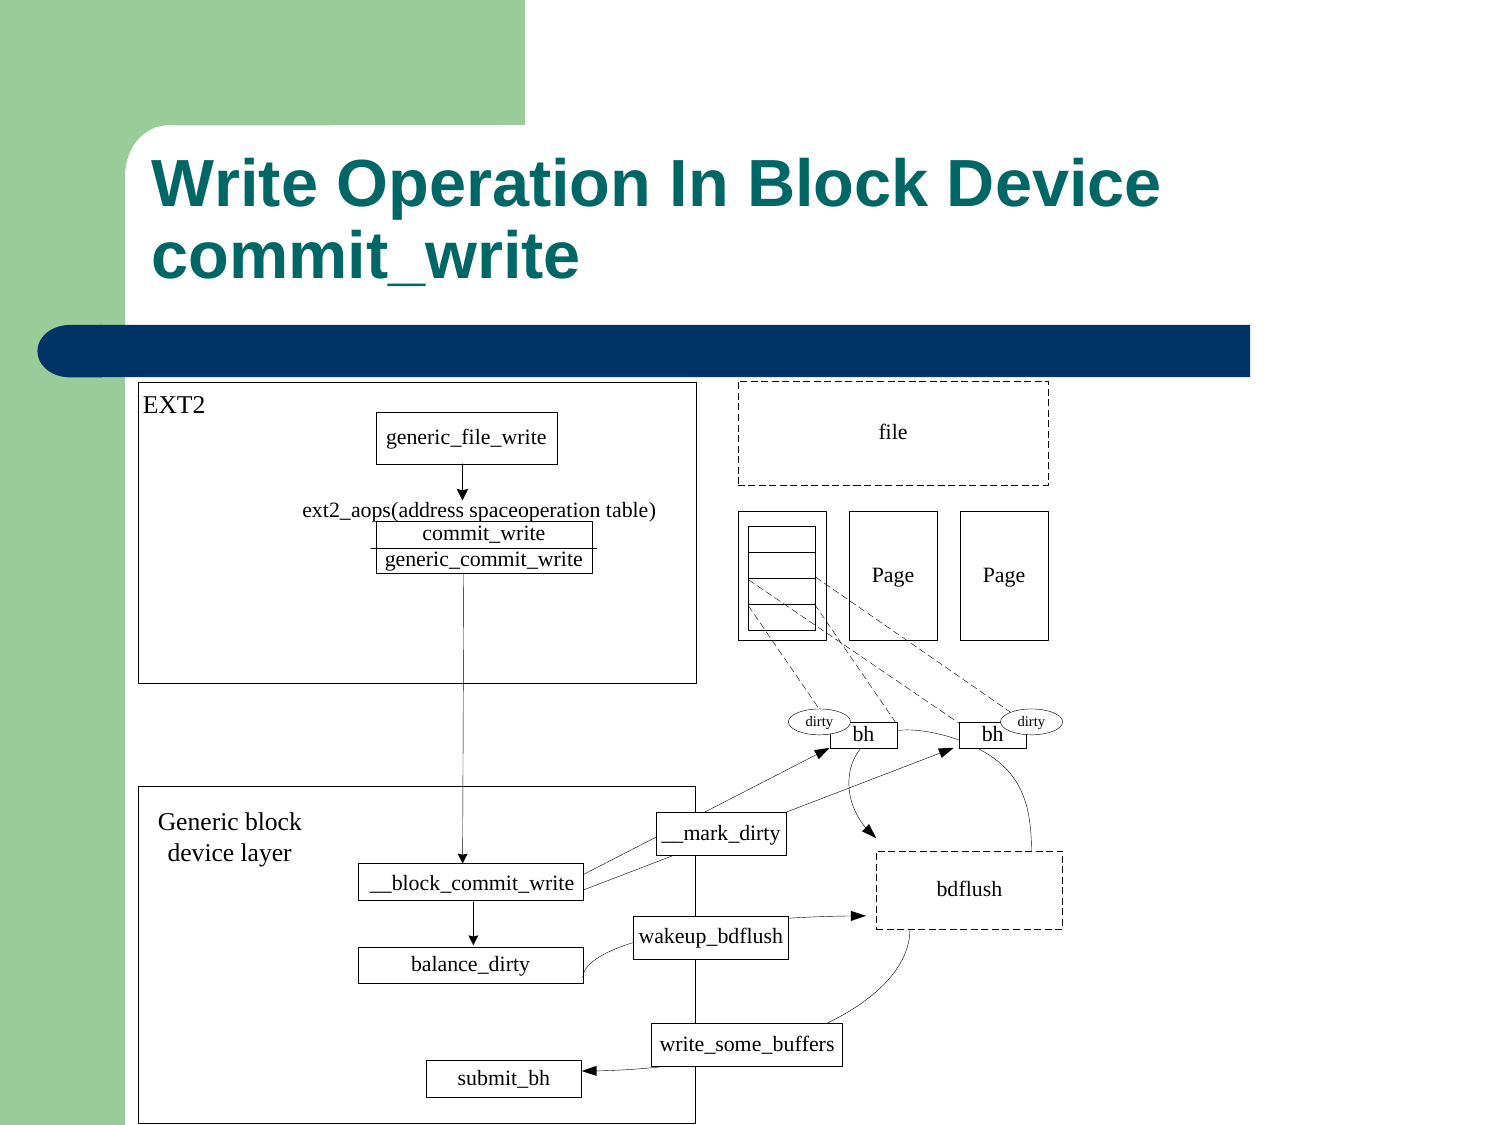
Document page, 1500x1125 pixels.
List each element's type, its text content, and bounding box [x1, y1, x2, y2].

title Write Operation In Block Device commit_write [136, 136, 1414, 301]
chart [135, 379, 1065, 1125]
